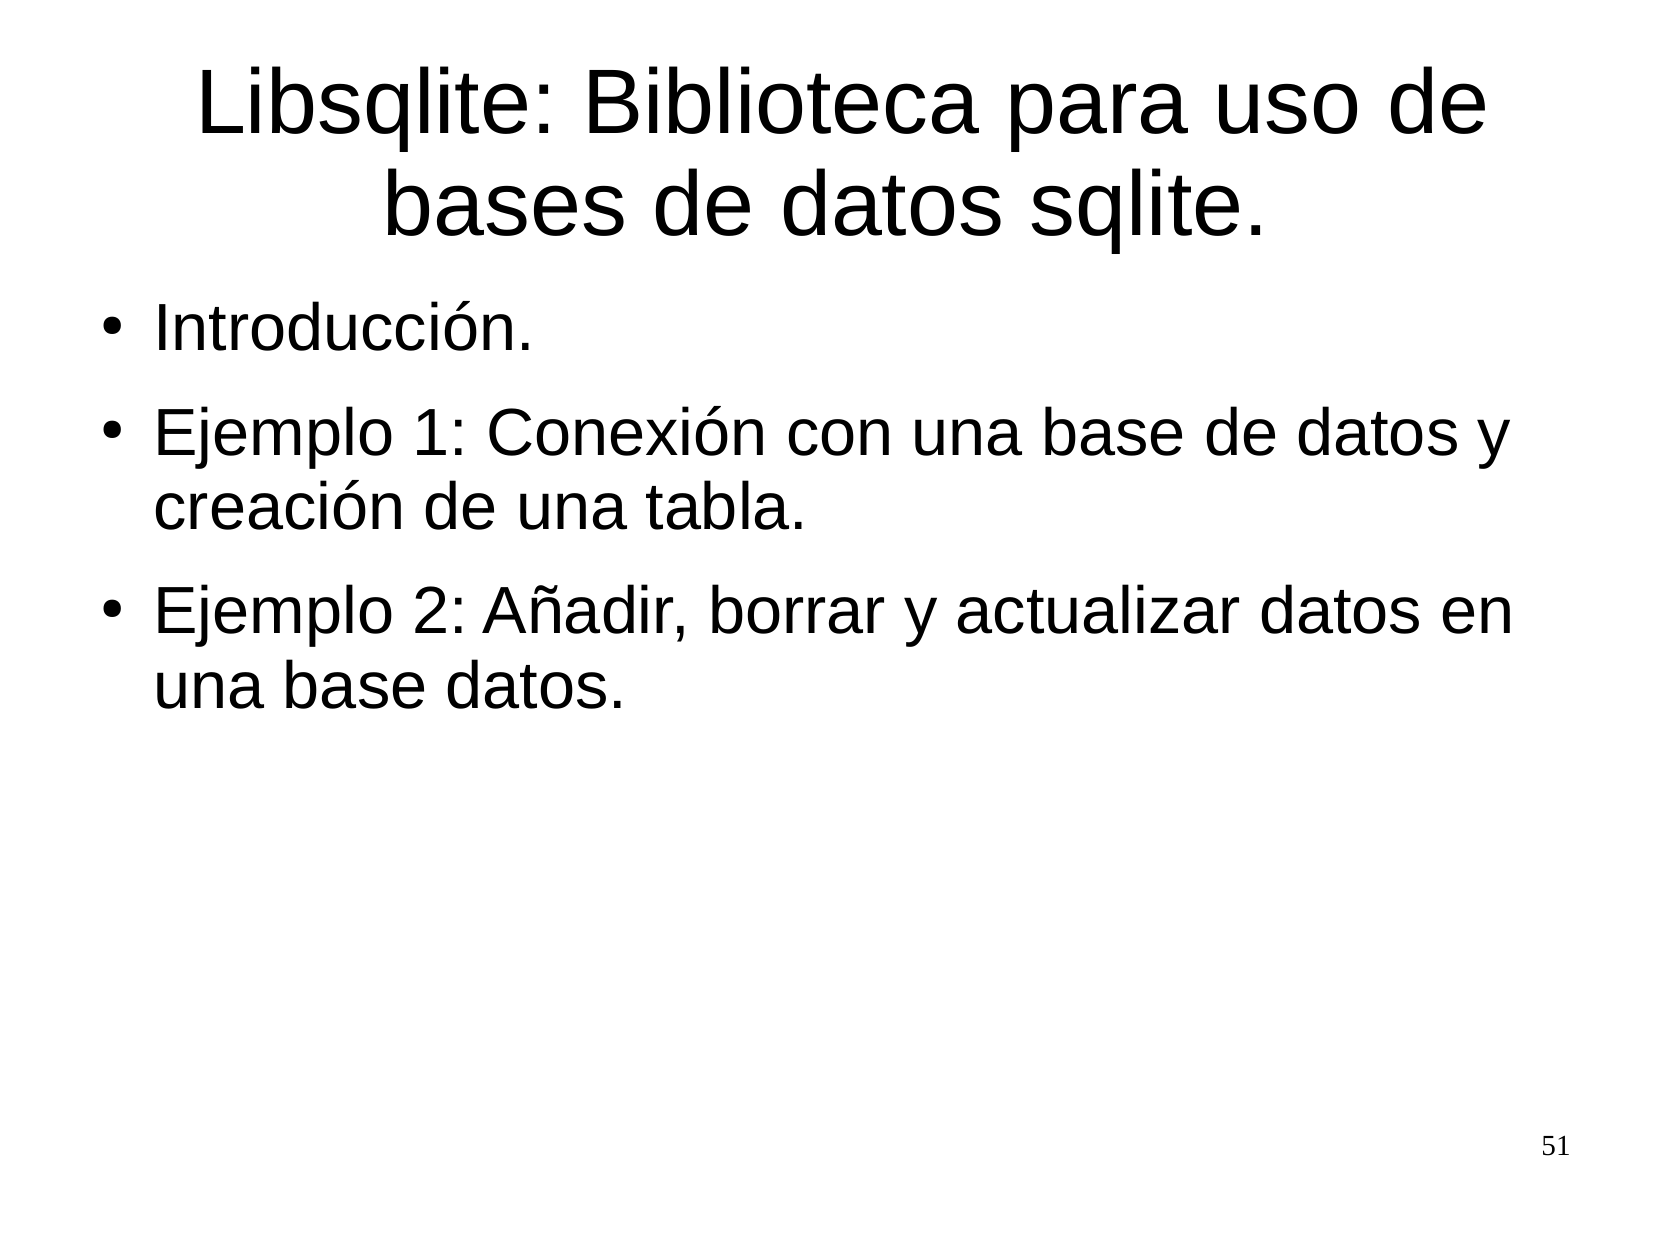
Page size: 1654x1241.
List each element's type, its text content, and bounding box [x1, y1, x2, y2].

title Libsqlite: Biblioteca para uso de bases de datos sqlite. [82, 49, 1571, 257]
list Introducción. Ejemplo 1: Conexión con una base de datos y creación de una tabla. Ejemplo 2: Añadir, borrar y actualizar datos en una base datos. [82, 290, 1538, 1010]
